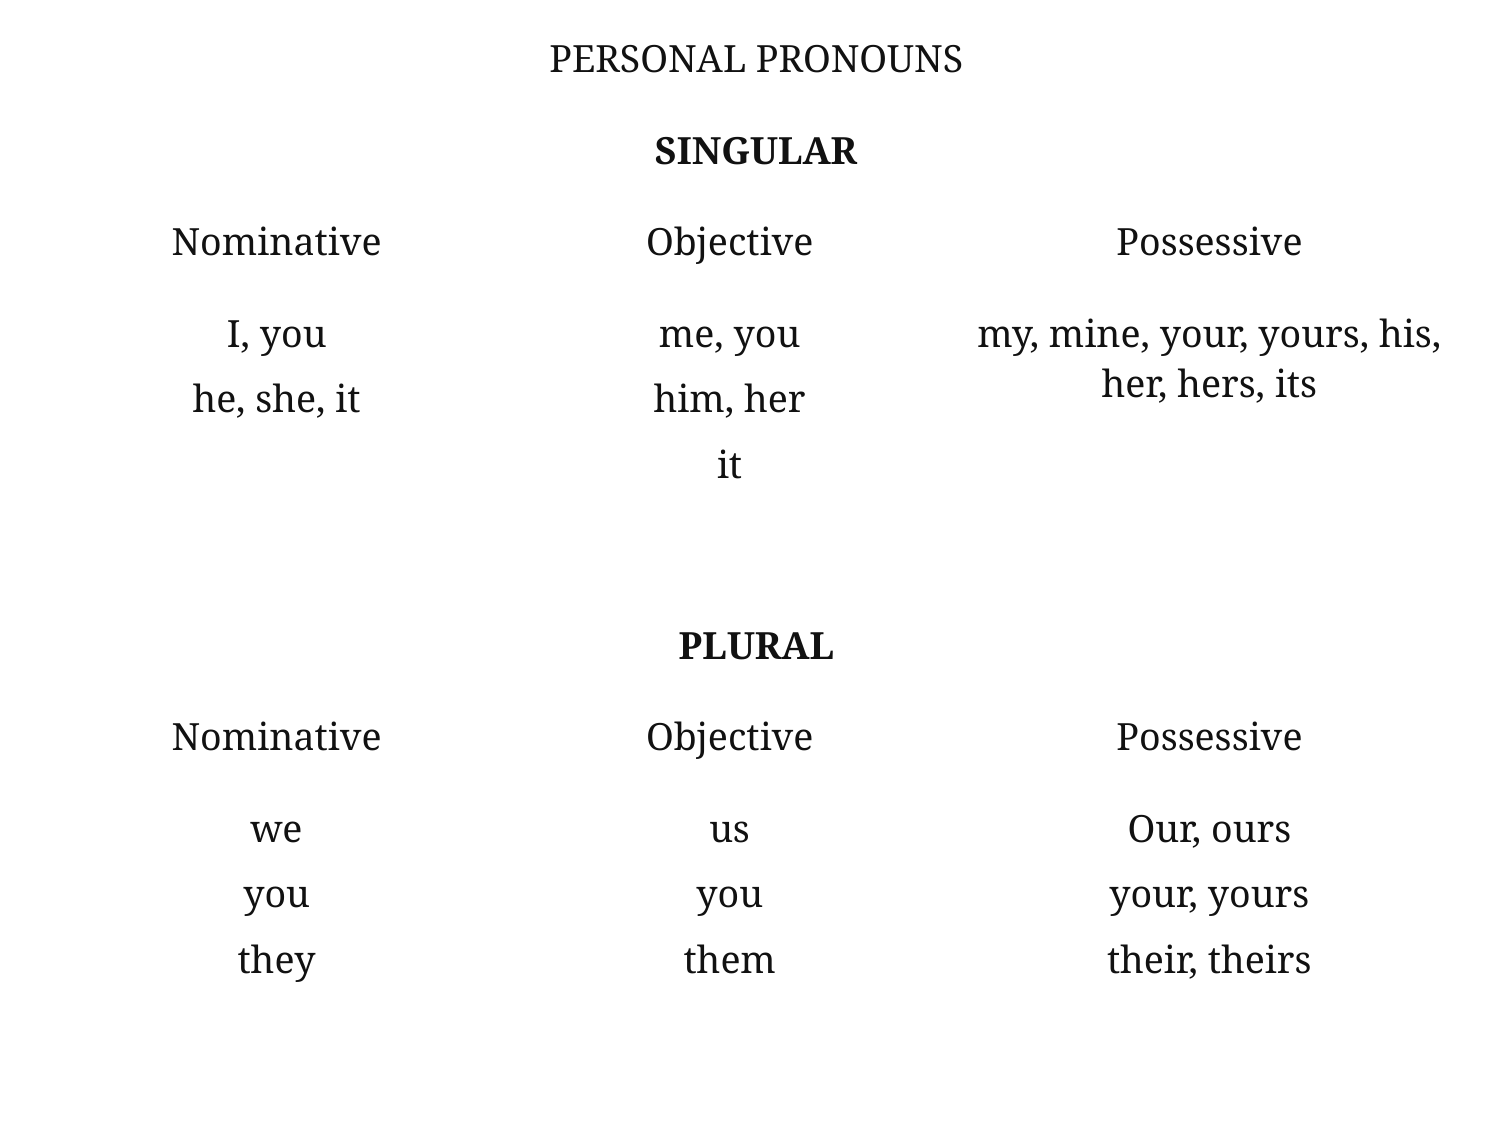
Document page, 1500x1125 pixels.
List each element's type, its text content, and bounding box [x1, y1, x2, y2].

table_cell Our, ours your, yours their, theirs [957, 796, 1463, 1064]
table_cell I, you he, she, it [51, 301, 503, 611]
table_cell my, mine, your, yours, his, her, hers, its [957, 301, 1463, 611]
table_cell Objective [504, 704, 956, 795]
table_cell me, you him, her it [504, 301, 956, 611]
table_cell Possessive [957, 209, 1463, 300]
table_cell Nominative [51, 209, 503, 300]
table_cell Possessive [957, 704, 1463, 795]
table_cell us you them [504, 796, 956, 1064]
table_cell SINGULAR [51, 117, 1463, 208]
table_header PERSONAL PRONOUNS [51, 26, 1463, 116]
table_cell Nominative [51, 704, 503, 795]
table_cell Objective [504, 209, 956, 300]
table_cell we you they [51, 796, 503, 1064]
table_cell PLURAL [51, 612, 1463, 703]
